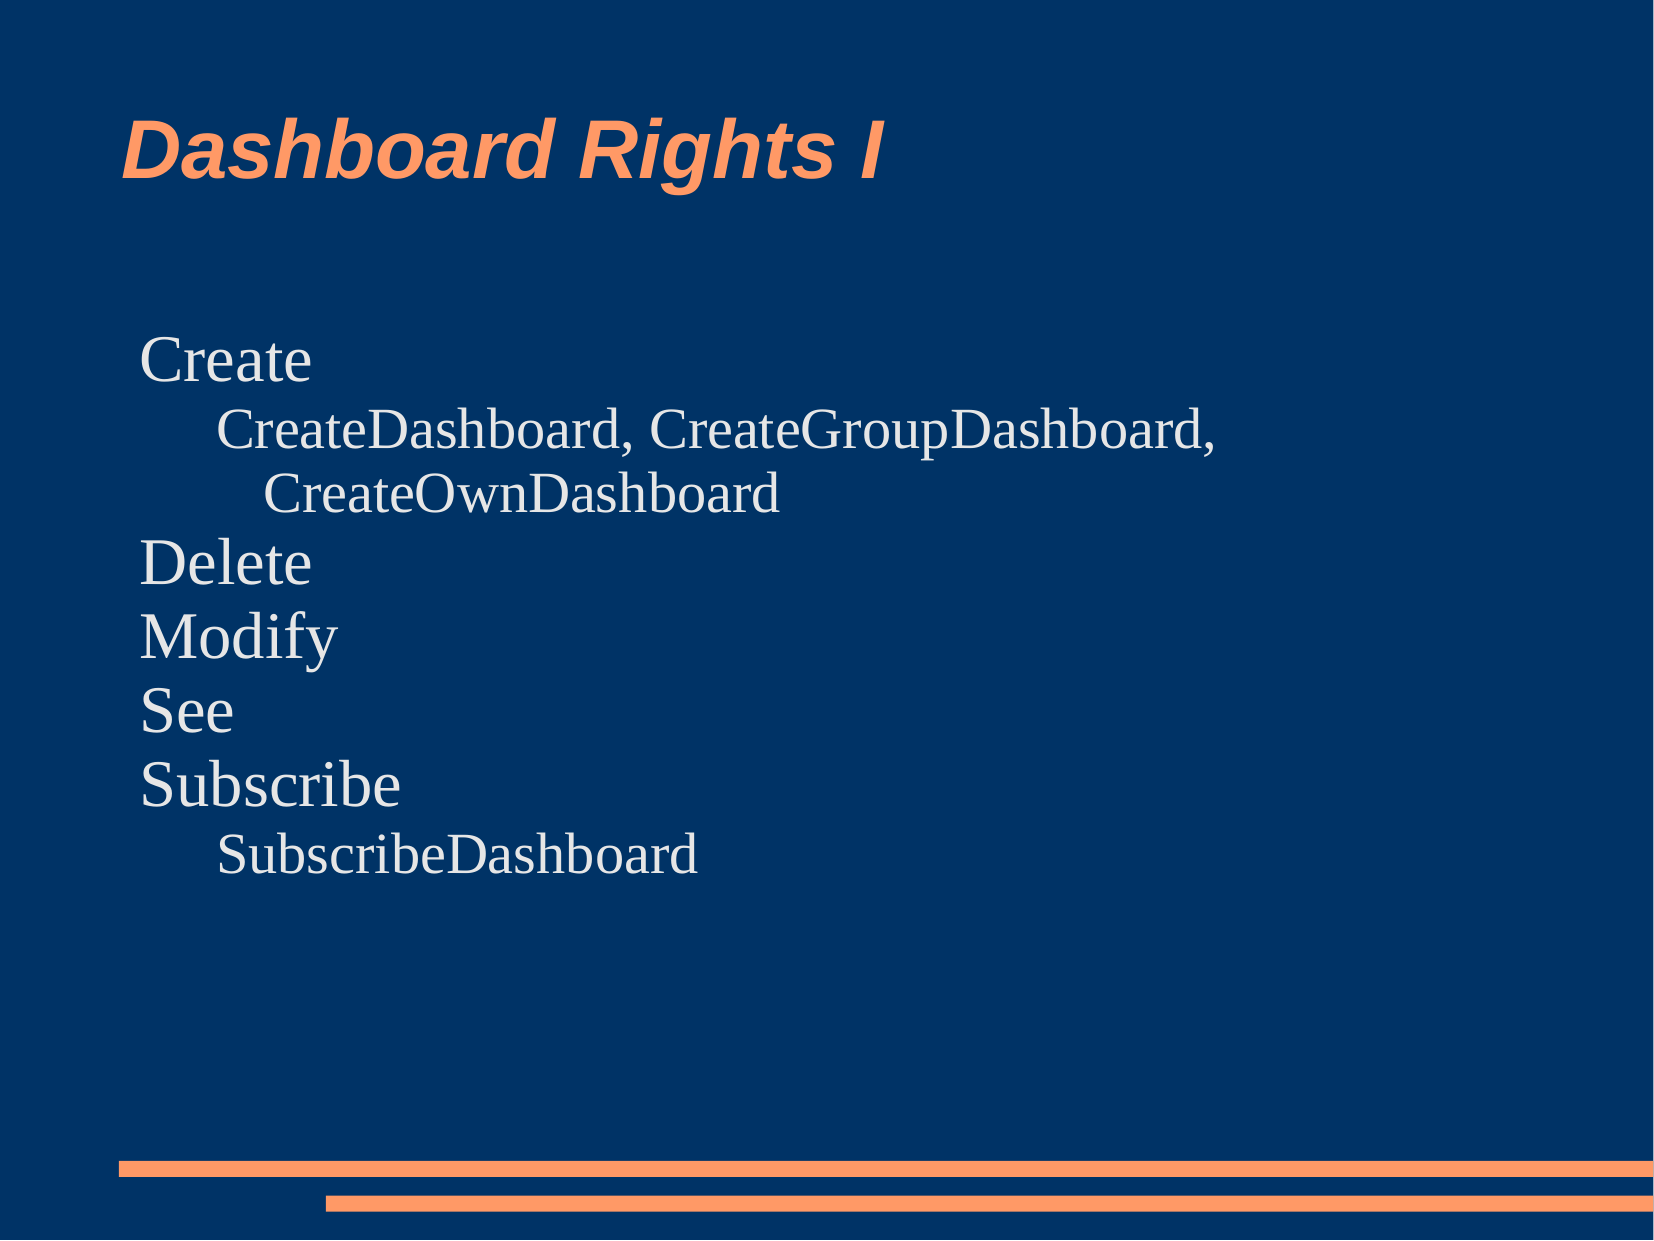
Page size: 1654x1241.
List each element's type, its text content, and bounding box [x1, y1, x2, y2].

title Dashboard Rights I [121, 53, 1534, 247]
list Create CreateDashboard, CreateGroupDashboard, CreateOwnDashboard Delete Modify See Subscribe SubscribeDashboard [121, 322, 1561, 1118]
